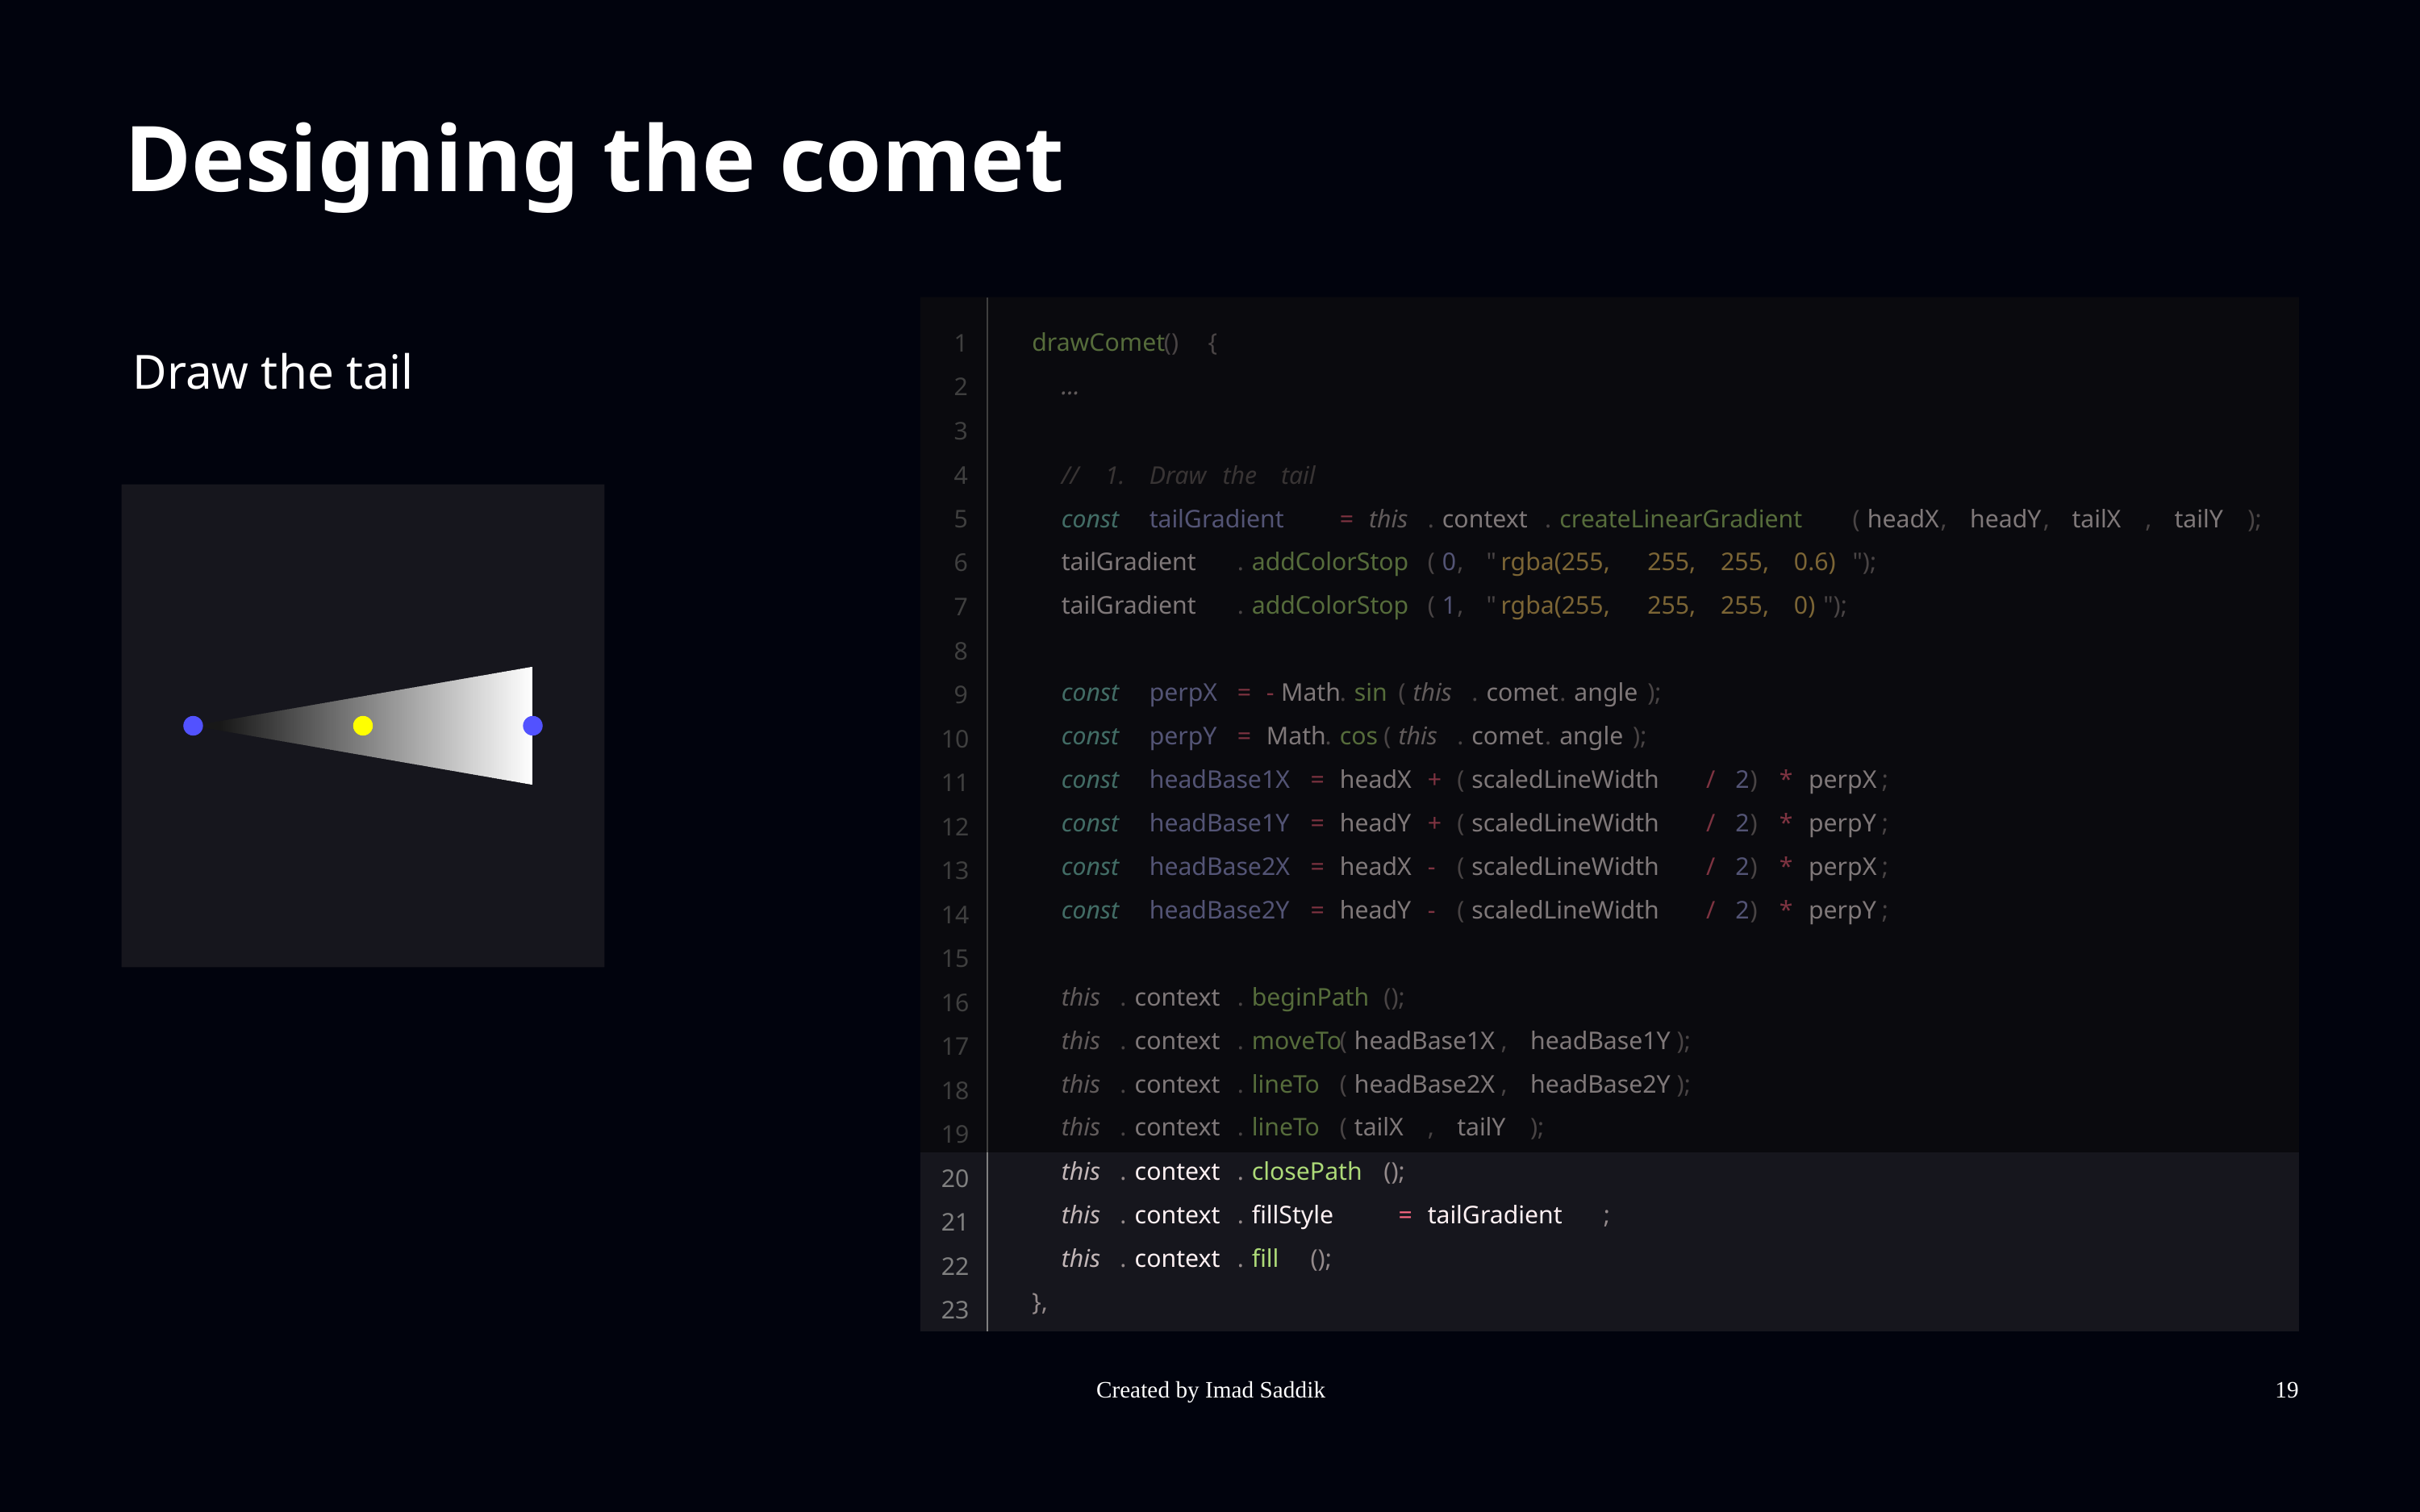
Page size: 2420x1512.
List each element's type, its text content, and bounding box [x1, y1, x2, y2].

text_box Draw the tail [121, 301, 817, 399]
picture [121, 484, 606, 968]
text_box [920, 297, 2299, 1152]
picture [920, 297, 2300, 1331]
text_box Designing the comet [112, 61, 1411, 251]
